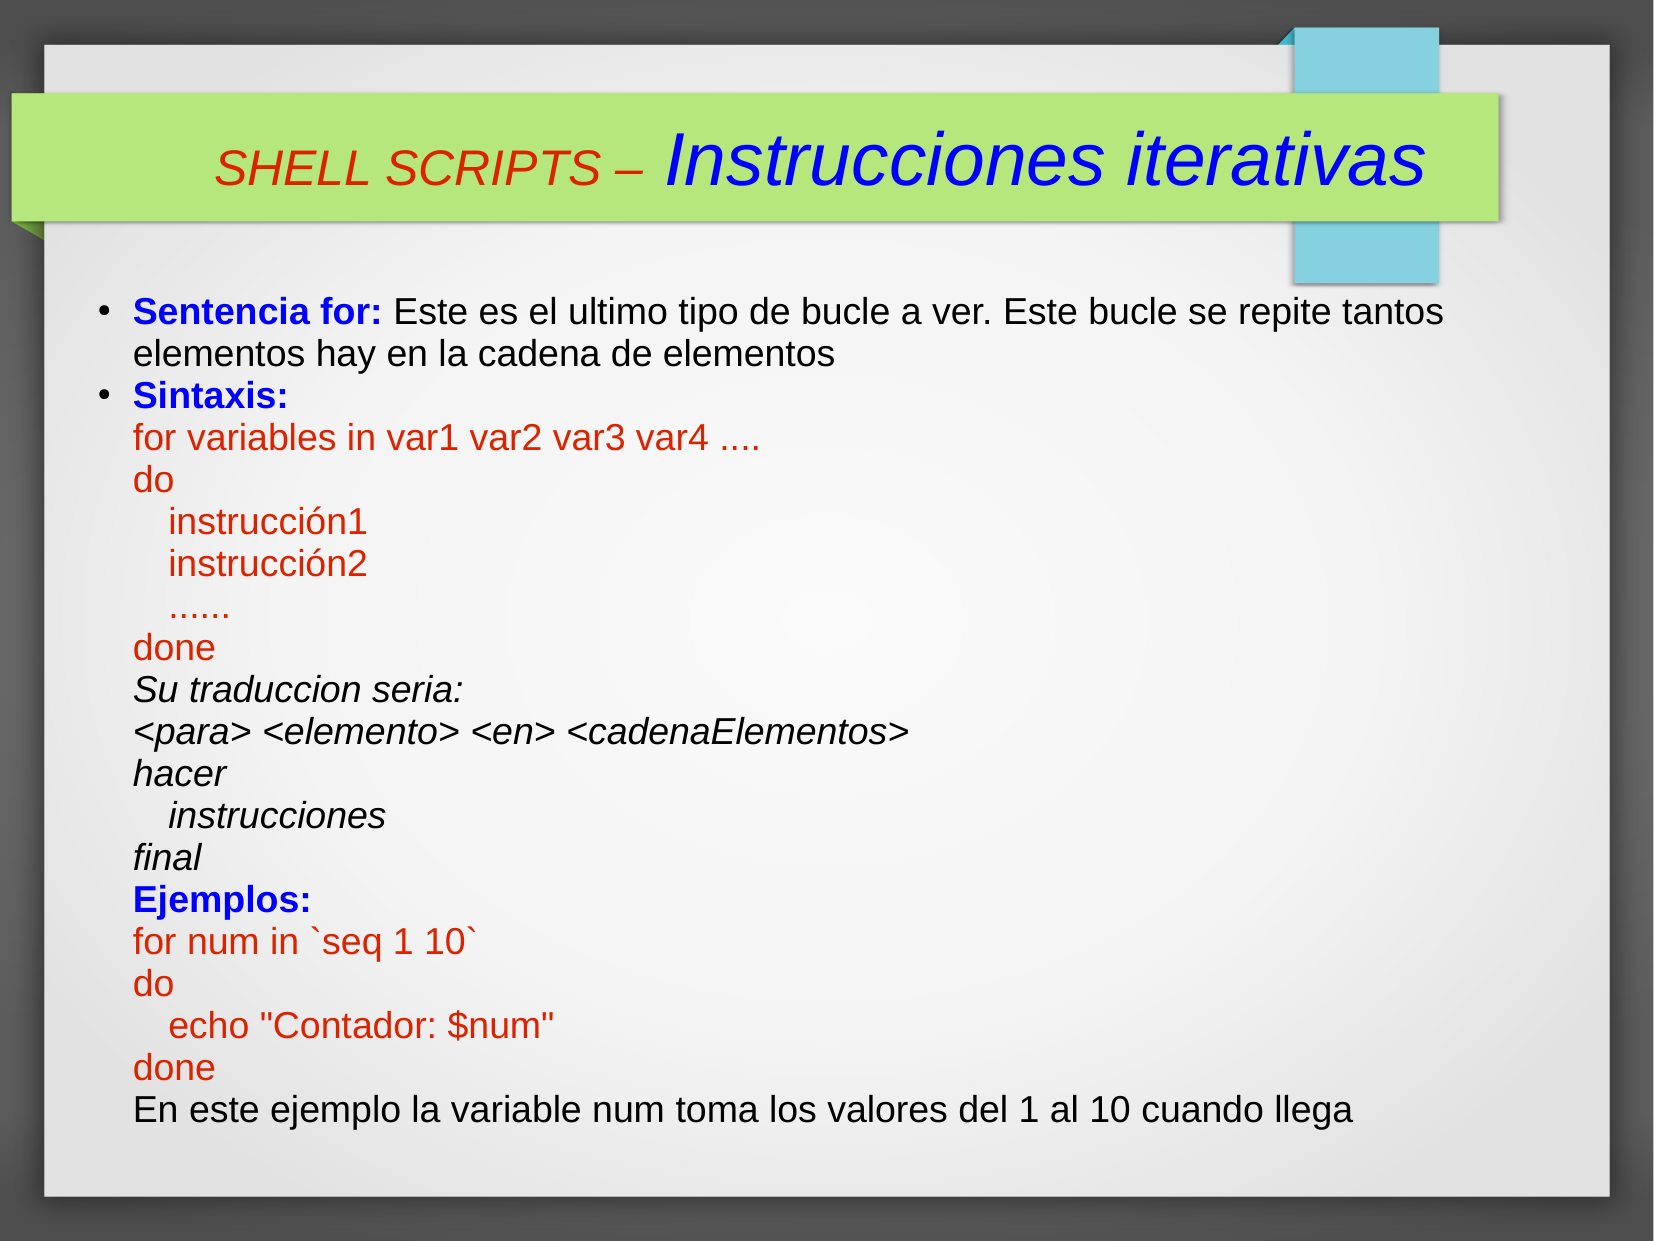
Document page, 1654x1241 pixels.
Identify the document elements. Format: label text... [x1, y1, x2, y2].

text_box Sentencia for: Este es el ultimo tipo de bucle a ver. Este bucle se repite tantos elementos hay en la cadena de elementos Sintaxis: for variables in var1 var2 var3 var4 .... do instrucción1 instrucción2 ...... done Su traduccion seria: <para> <elemento> <en> <cadenaElementos> hacer instrucciones final Ejemplos: for num in `seq 1 10` do echo "Contador: $num" done En este ejemplo la variable num toma los valores del 1 al 10 cuando llega [82, 283, 1571, 1139]
title SHELL SCRIPTS – Instrucciones iterativas [70, 106, 1571, 213]
picture [0, 0, 1654, 1241]
